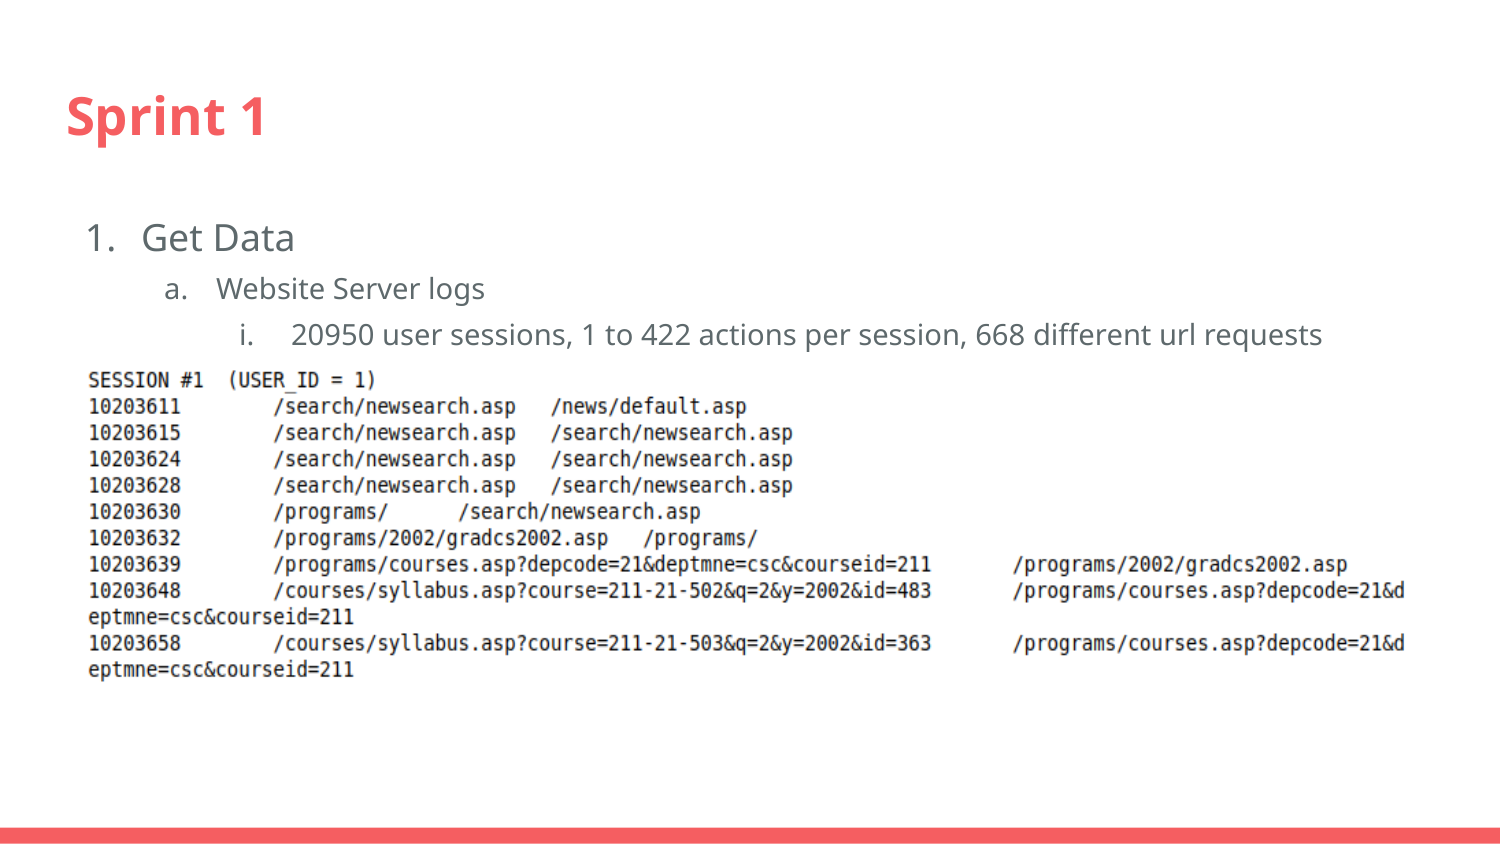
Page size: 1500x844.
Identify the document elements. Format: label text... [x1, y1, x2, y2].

list Get Data Website Server logs 20950 user sessions, 1 to 422 actions per session, 668 different url requests [51, 189, 1449, 750]
picture [85, 366, 1415, 691]
title Sprint 1 [51, 64, 1449, 167]
